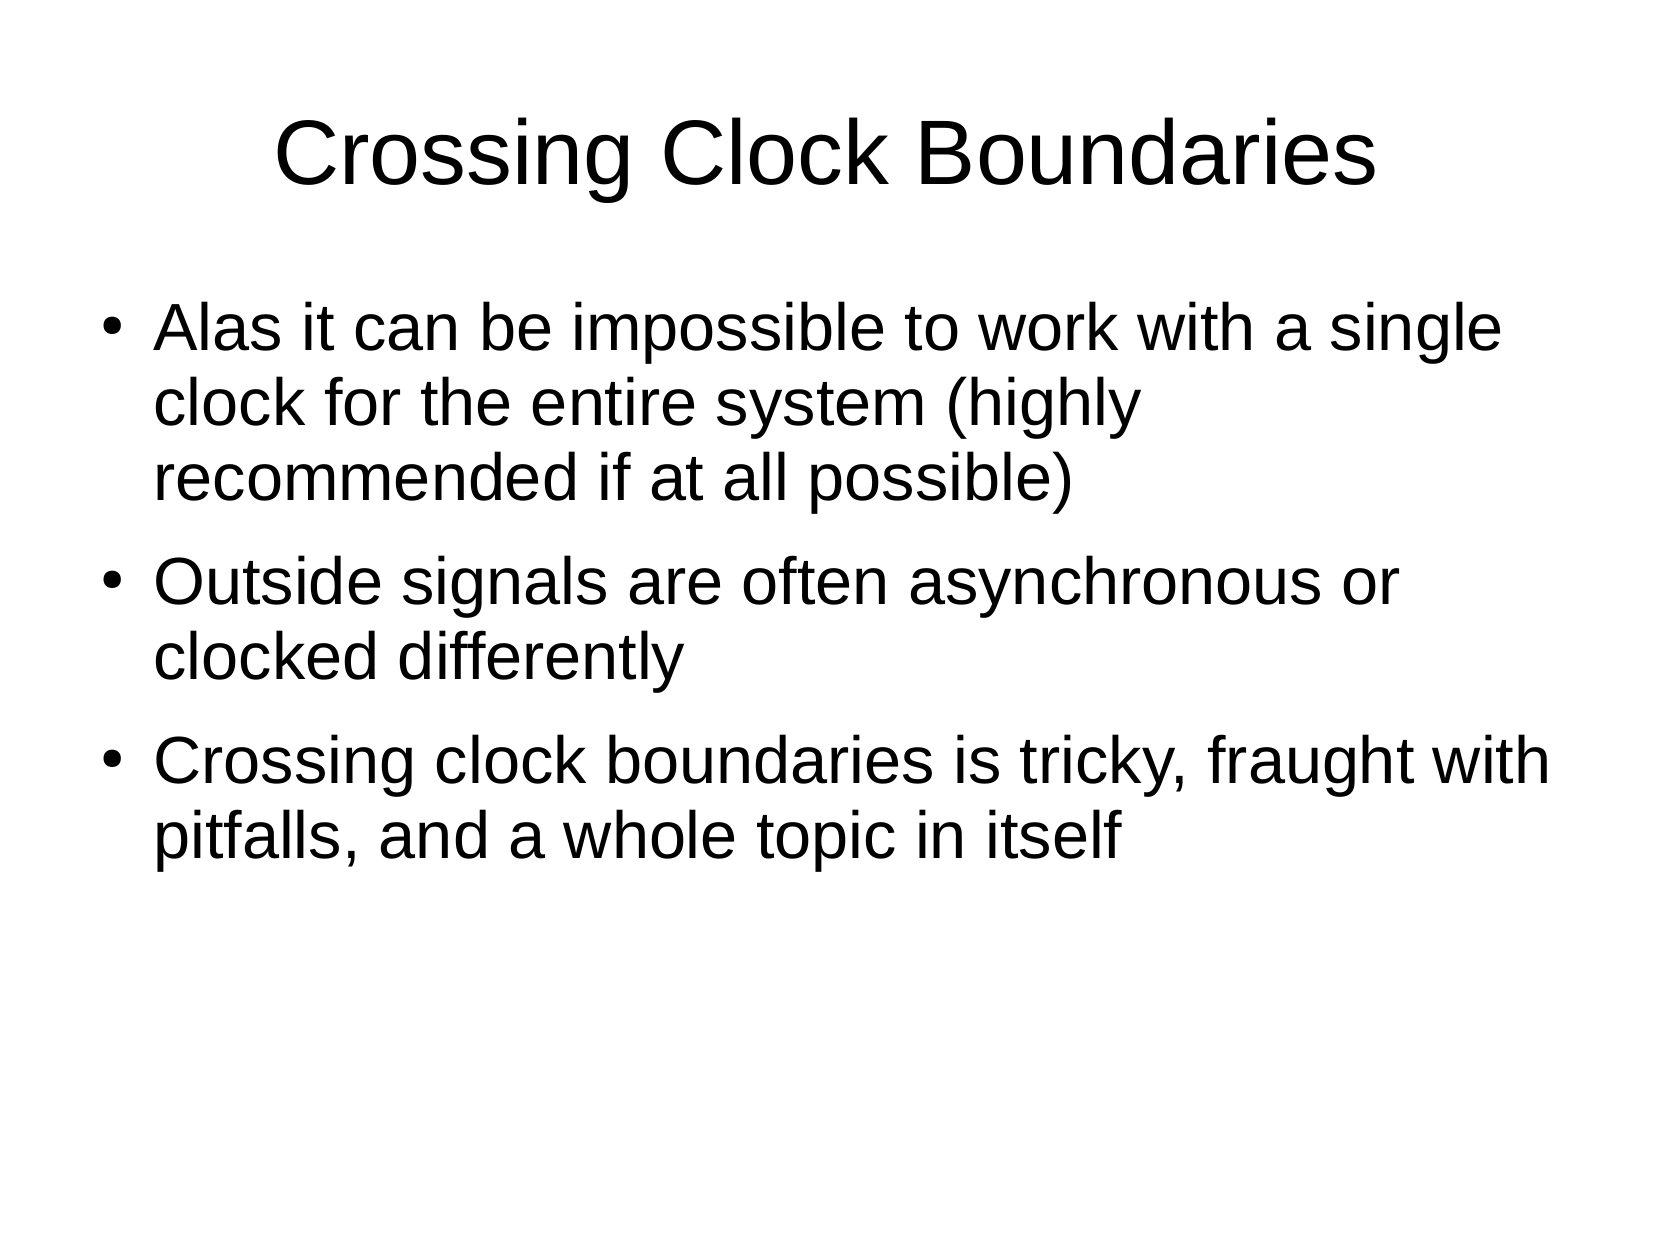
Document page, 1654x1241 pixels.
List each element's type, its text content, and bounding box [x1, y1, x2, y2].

list Alas it can be impossible to work with a single clock for the entire system (highly recommended if at all possible) Outside signals are often asynchronous or clocked differently Crossing clock boundaries is tricky, fraught with pitfalls, and a whole topic in itself [82, 290, 1571, 1010]
title Crossing Clock Boundaries [82, 49, 1571, 257]
